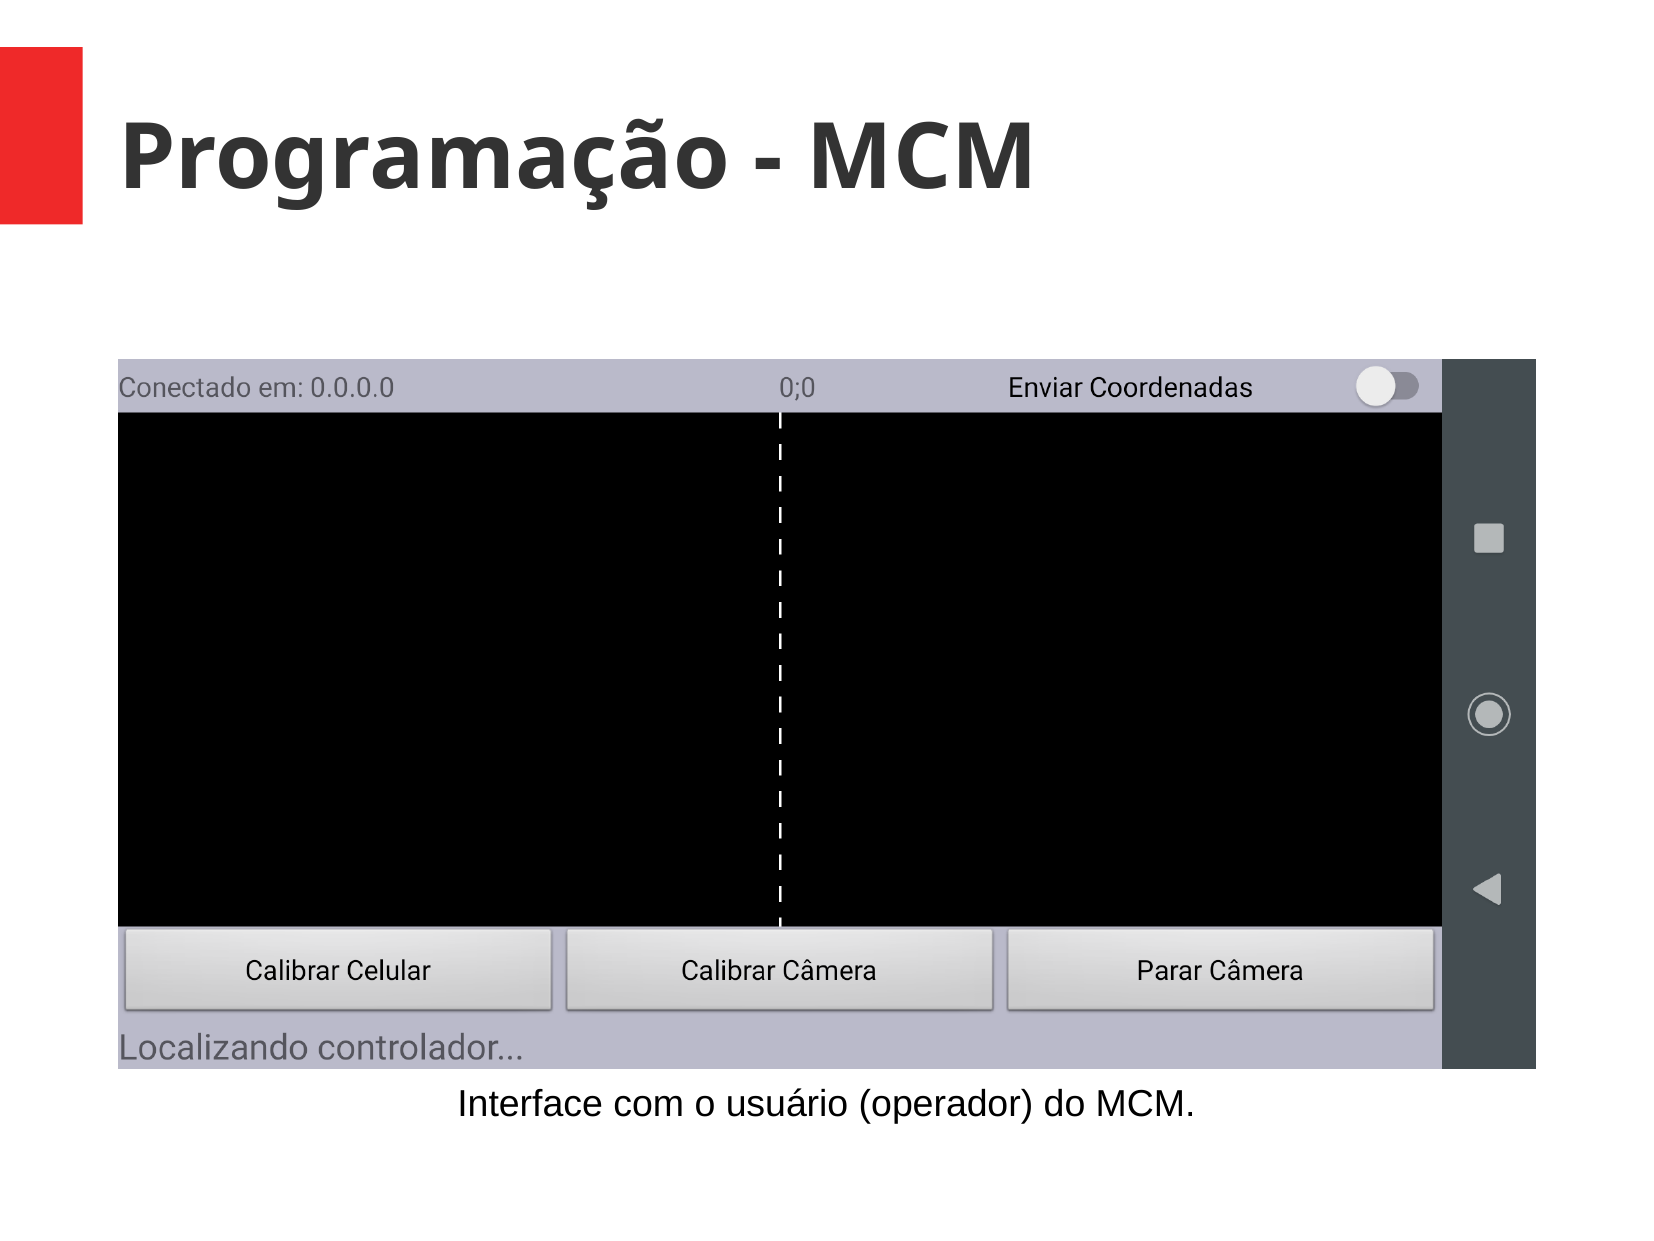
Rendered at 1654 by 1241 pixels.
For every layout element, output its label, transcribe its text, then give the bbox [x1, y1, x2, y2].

text_box Interface com o usuário (operador) do MCM. [118, 1074, 1536, 1132]
title Programação - MCM [118, 49, 1571, 257]
picture [118, 359, 1536, 1069]
